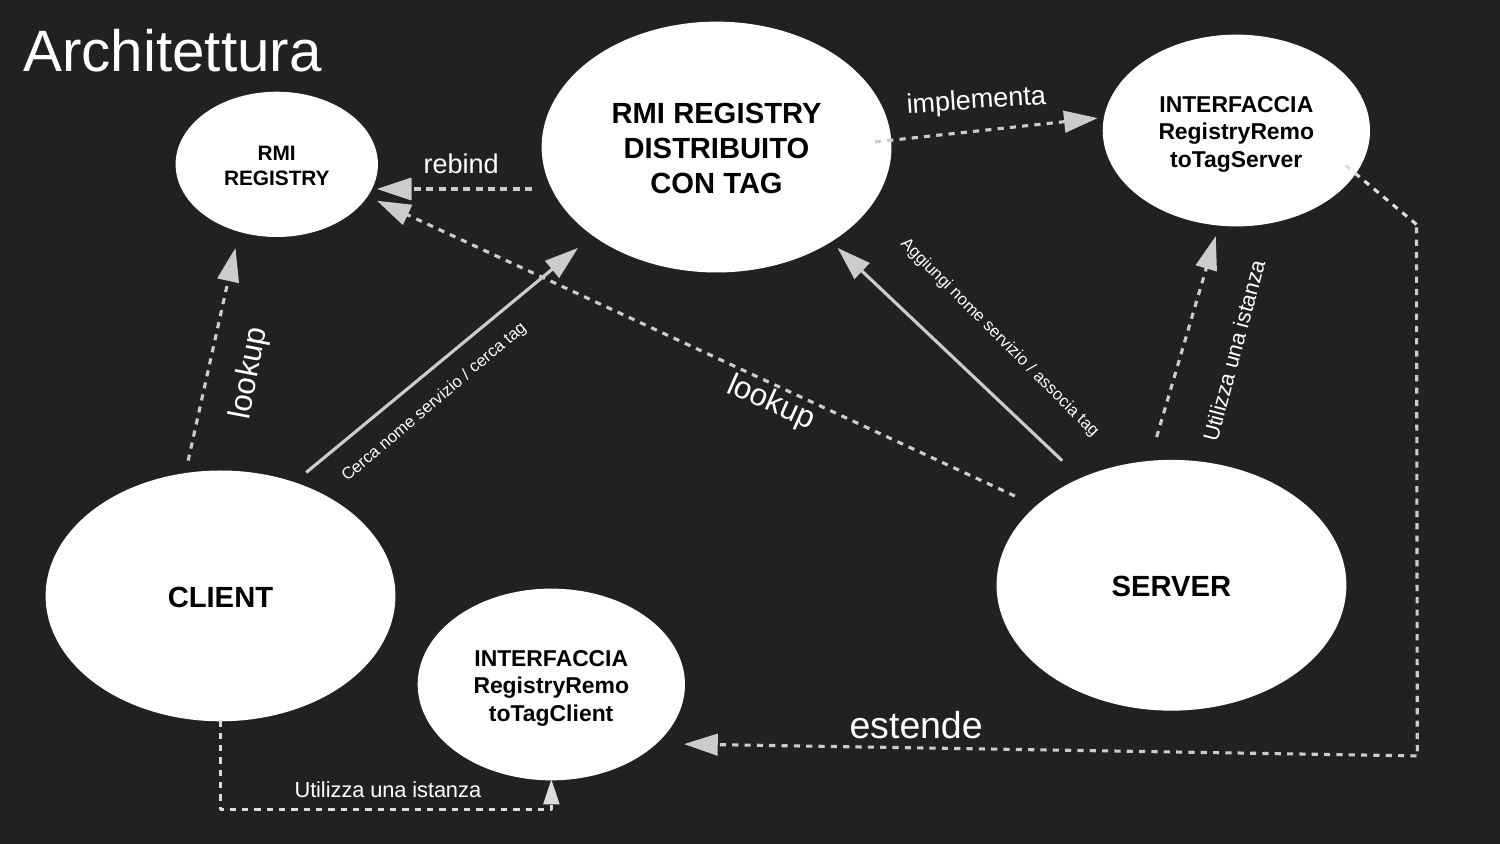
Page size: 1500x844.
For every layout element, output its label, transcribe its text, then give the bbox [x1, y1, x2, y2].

text_box RMI REGISTRY DISTRIBUITO CON TAG [542, 22, 891, 272]
text_box Architettura [8, 11, 355, 93]
text_box INTERFACCIA RegistryRemotoTagClient [418, 589, 685, 780]
text_box RMI REGISTRY [176, 93, 378, 237]
text_box INTERFACCIA RegistryRemotoTagServer [1103, 35, 1370, 226]
text_box Utilizza una istanza [1187, 241, 1282, 461]
text_box Utilizza una istanza [279, 770, 497, 810]
text_box Cerca nome servizio / cerca tag [321, 278, 574, 500]
text_box lookup [211, 307, 283, 438]
text_box CLIENT [46, 471, 395, 721]
text_box SERVER [997, 460, 1346, 710]
text_box lookup [705, 353, 838, 449]
text_box Aggiungi nome servizio / associa tag [877, 218, 1124, 465]
text_box estende [834, 696, 998, 754]
text_box rebind [408, 141, 519, 187]
text_box implementa [890, 70, 1063, 128]
